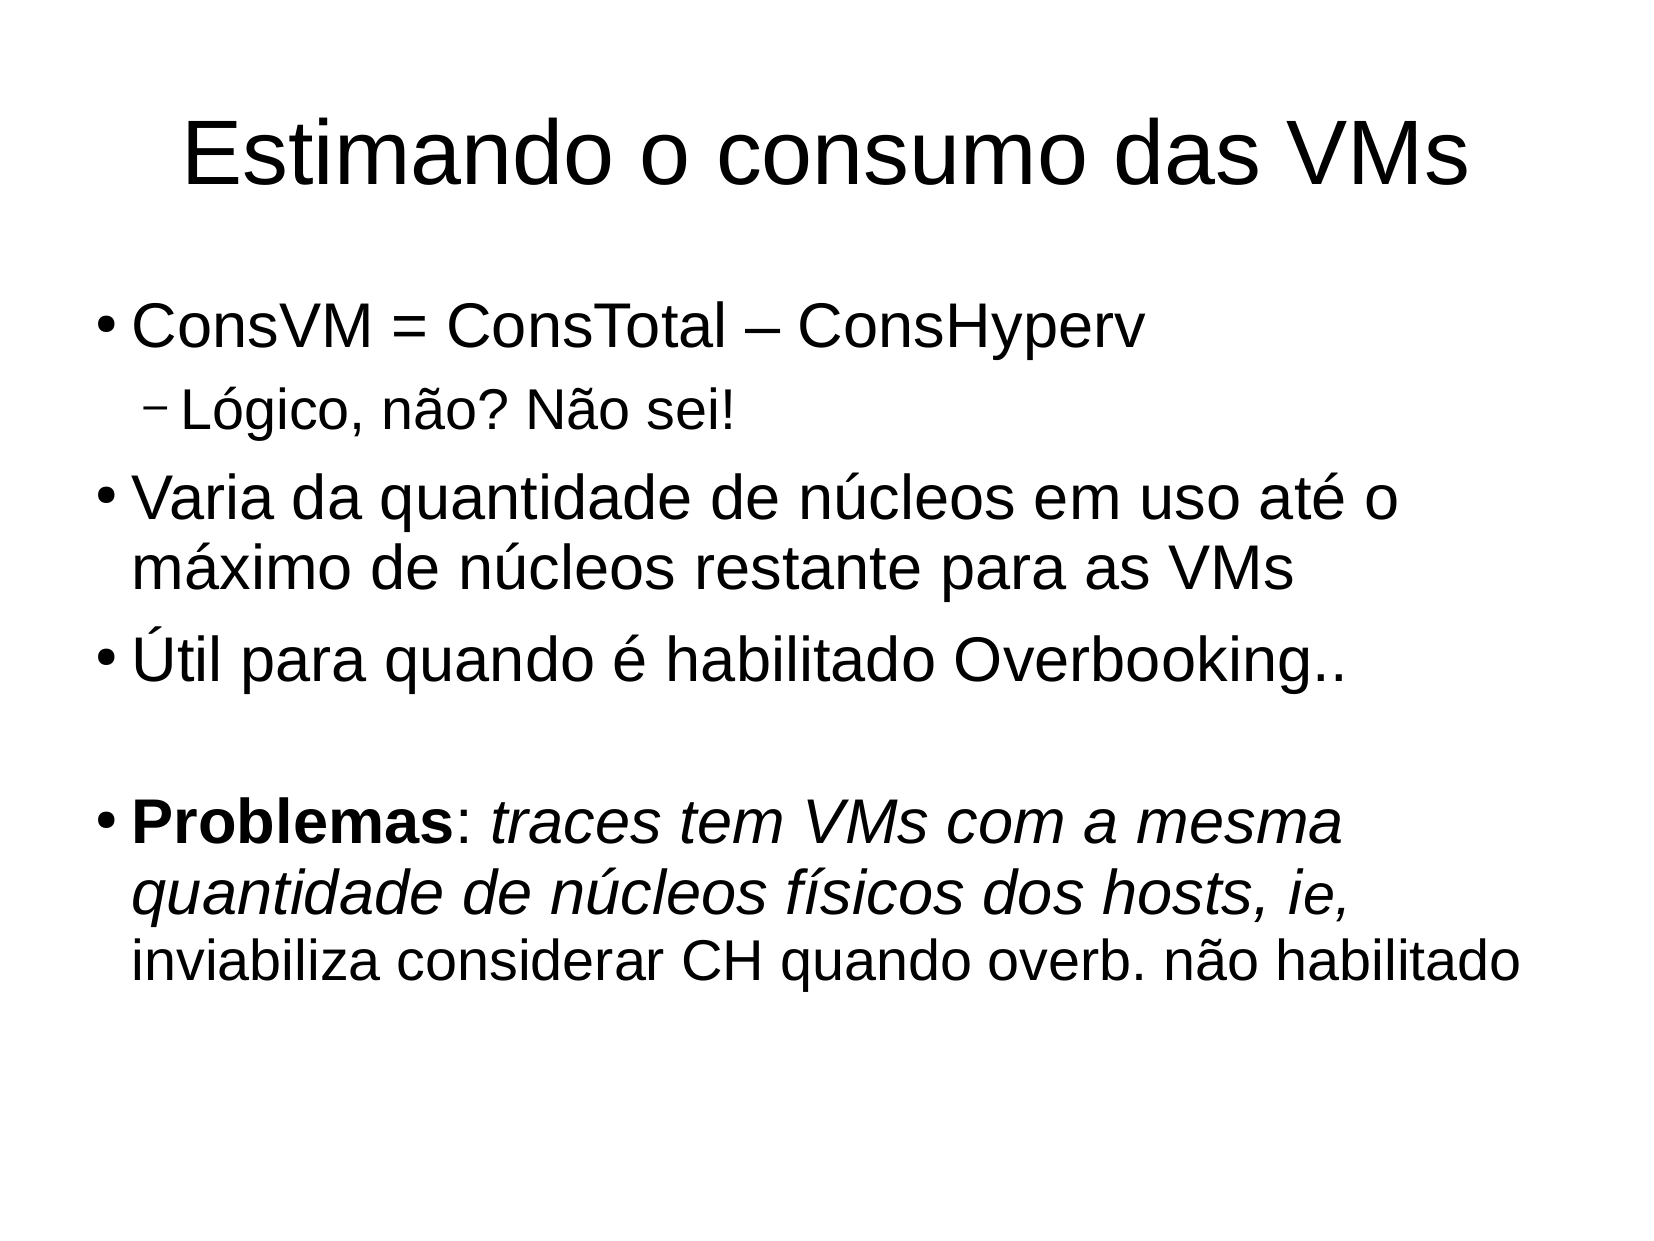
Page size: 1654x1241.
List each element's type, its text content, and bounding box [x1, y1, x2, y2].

list ConsVM = ConsTotal – ConsHyperv Lógico, não? Não sei! Varia da quantidade de núcleos em uso até o máximo de núcleos restante para as VMs Útil para quando é habilitado Overbooking.. Problemas: traces tem VMs com a mesma quantidade de núcleos físicos dos hosts, ie, inviabiliza considerar CH quando overb. não habilitado [82, 290, 1571, 1010]
title Estimando o consumo das VMs [82, 49, 1571, 257]
